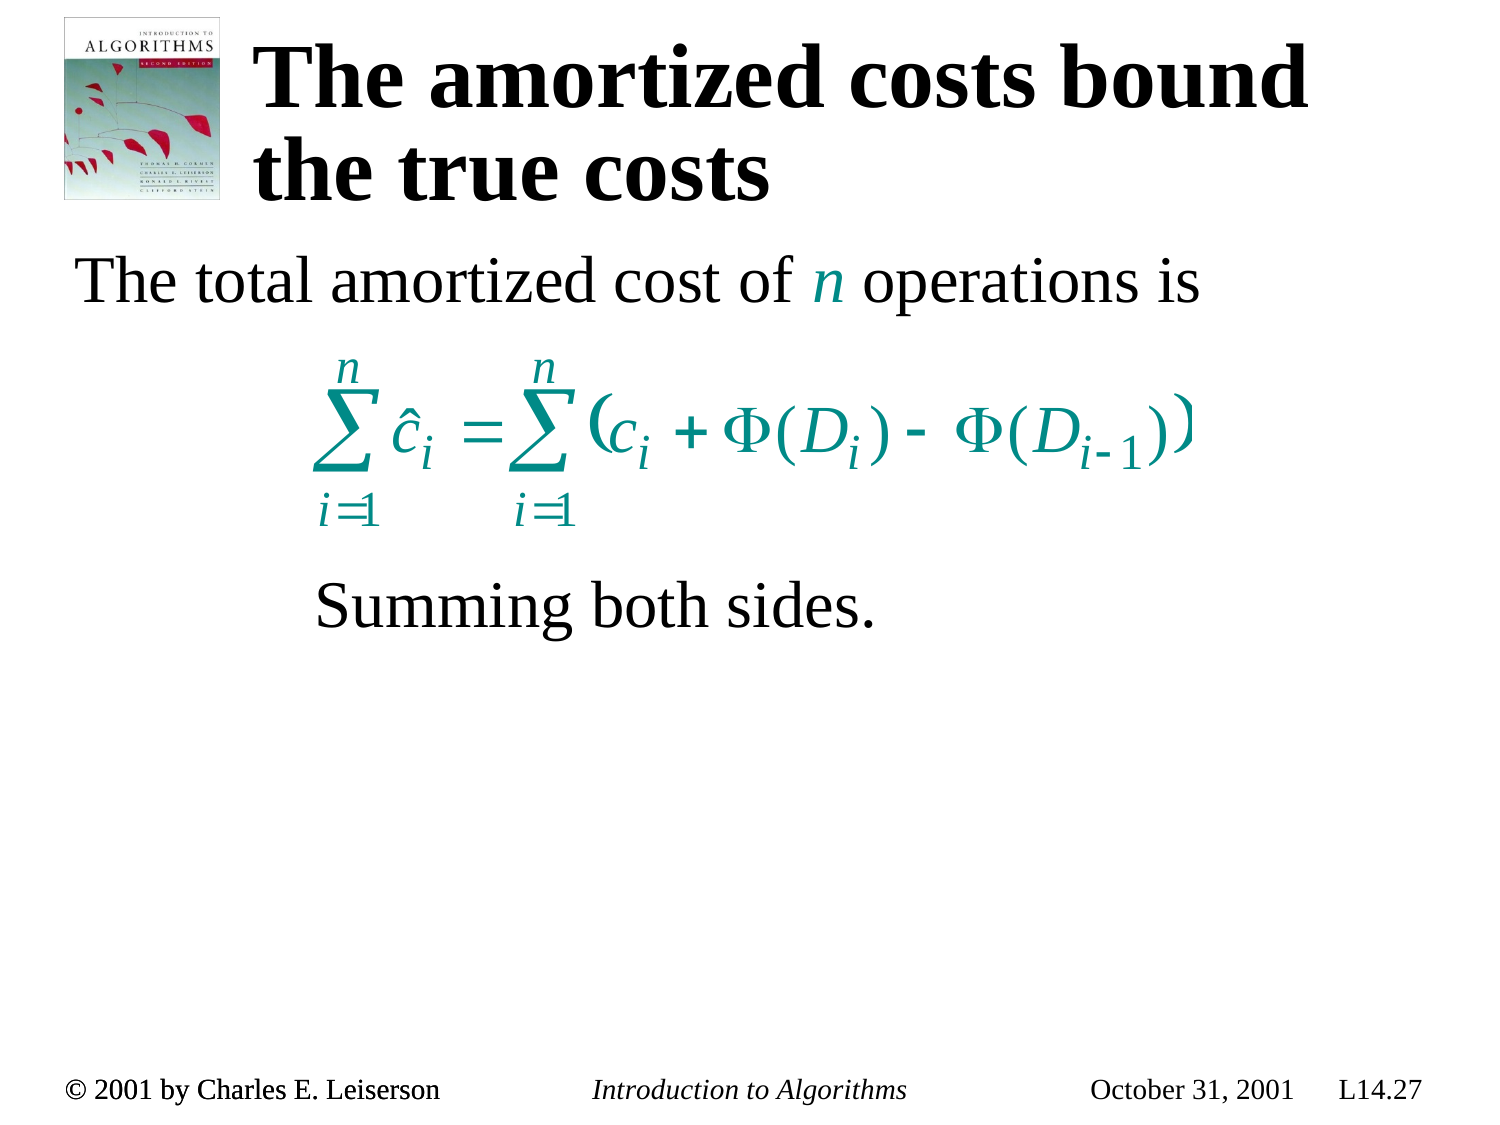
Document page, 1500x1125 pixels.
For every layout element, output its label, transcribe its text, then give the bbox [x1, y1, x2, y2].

chart [310, 339, 1192, 532]
text_box Introduction to Algorithms [577, 1062, 923, 1113]
text_box October 31, 2001 L14.<number> [982, 1062, 1438, 1113]
picture [64, 17, 220, 200]
title The amortized costs bound the true costs [237, 24, 1413, 213]
text_box Summing both sides. [299, 553, 893, 649]
text_box The total amortized cost of n operations is [59, 228, 1218, 324]
